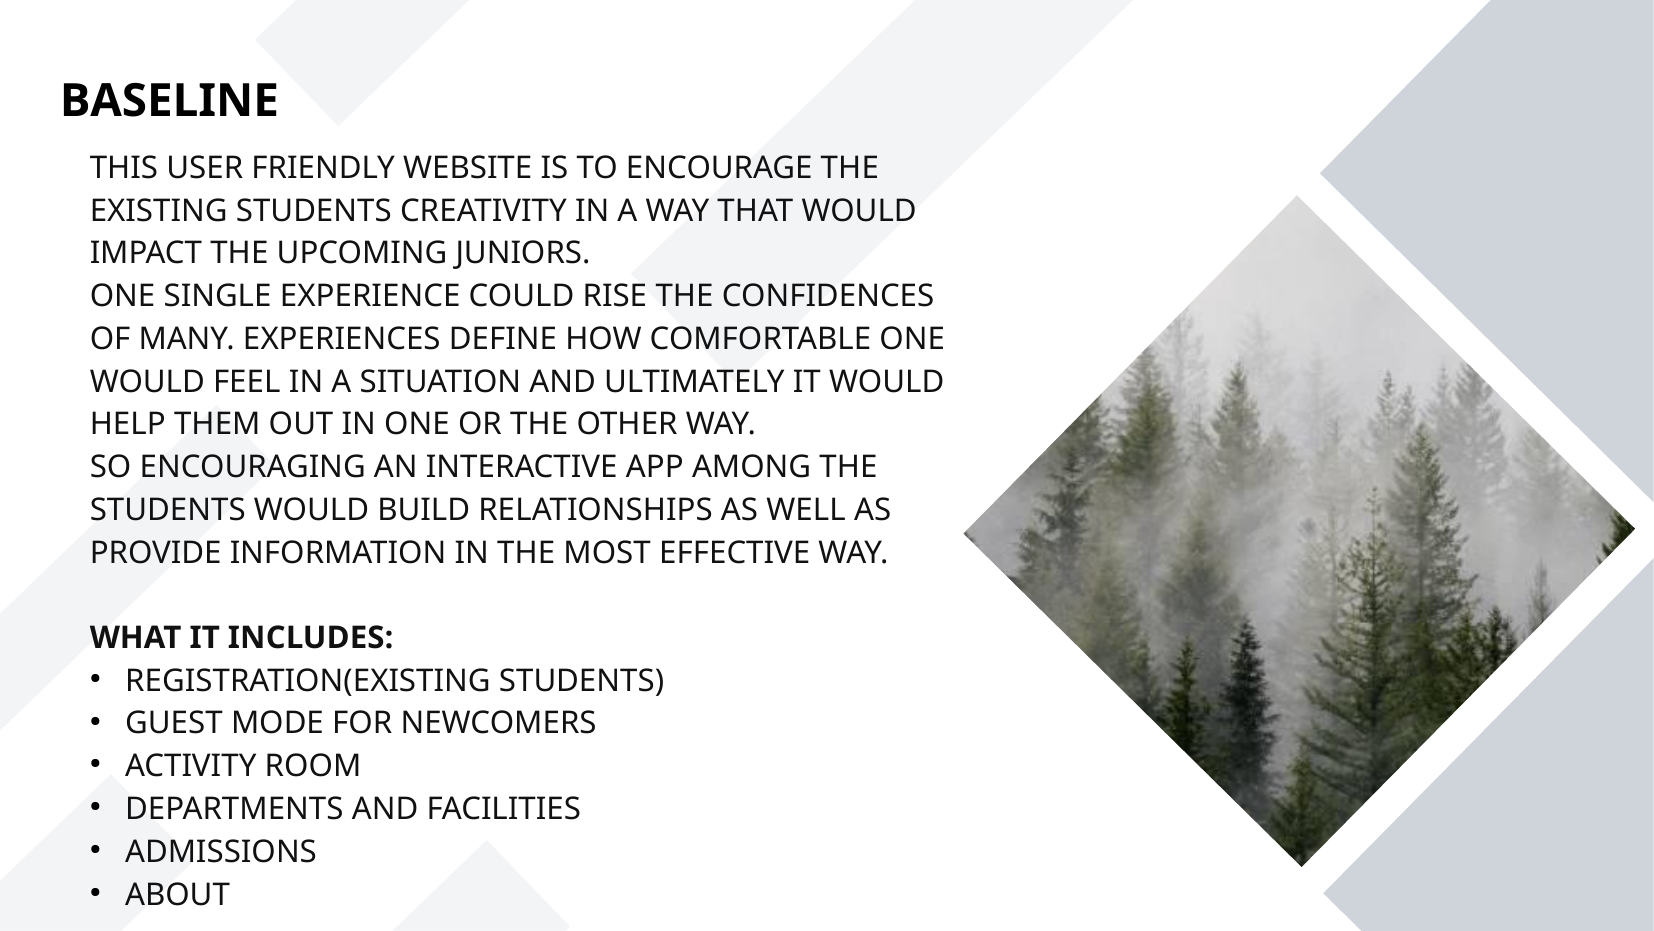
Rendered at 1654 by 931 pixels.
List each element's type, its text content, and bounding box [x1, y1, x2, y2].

text_box THIS USER FRIENDLY WEBSITE IS TO ENCOURAGE THE EXISTING STUDENTS CREATIVITY IN A WAY THAT WOULD IMPACT THE UPCOMING JUNIORS. ONE SINGLE EXPERIENCE COULD RISE THE CONFIDENCES OF MANY. EXPERIENCES DEFINE HOW COMFORTABLE ONE WOULD FEEL IN A SITUATION AND ULTIMATELY IT WOULD HELP THEM OUT IN ONE OR THE OTHER WAY. SO ENCOURAGING AN INTERACTIVE APP AMONG THE STUDENTS WOULD BUILD RELATIONSHIPS AS WELL AS PROVIDE INFORMATION IN THE MOST EFFECTIVE WAY. WHAT IT INCLUDES: REGISTRATION(EXISTING STUDENTS) GUEST MODE FOR NEWCOMERS ACTIVITY ROOM DEPARTMENTS AND FACILITIES ADMISSIONS ABOUT [75, 137, 964, 931]
text_box BASELINE [45, 60, 631, 138]
text_box [963, 195, 1636, 867]
